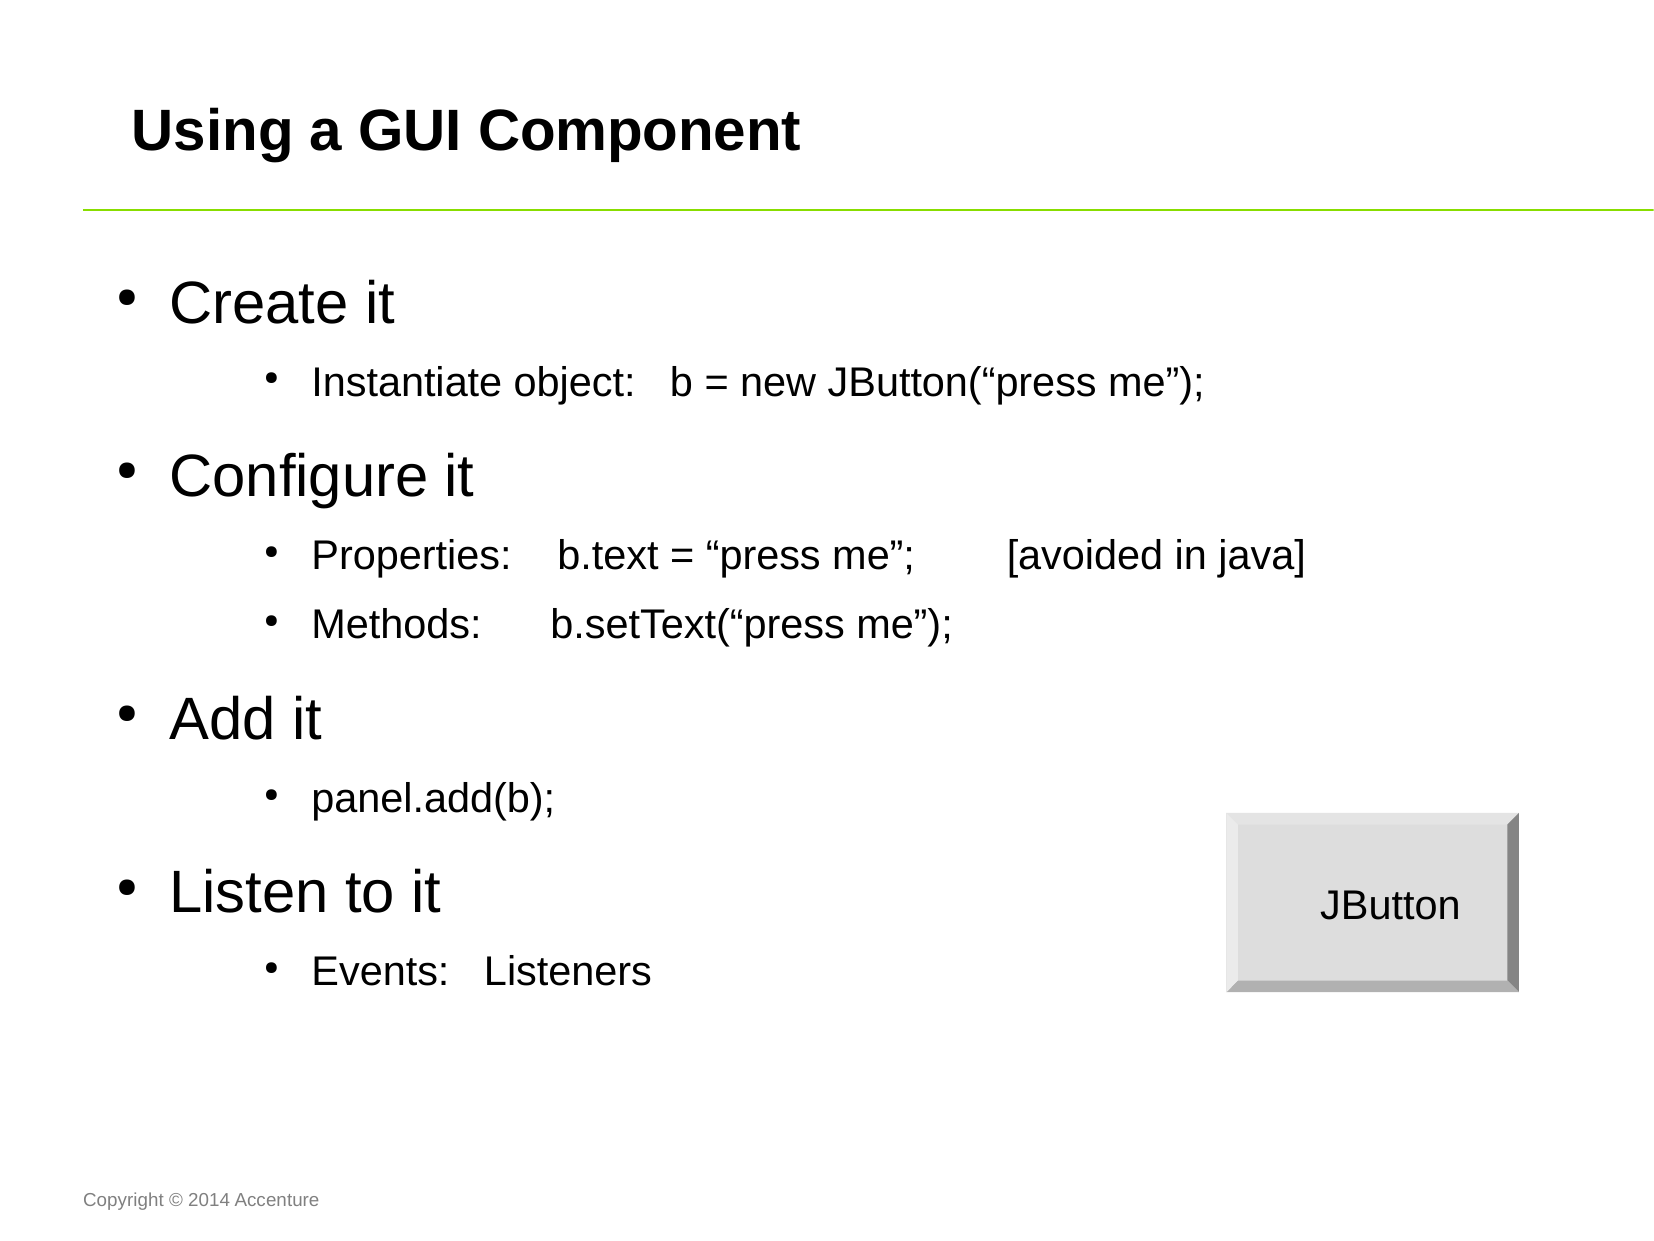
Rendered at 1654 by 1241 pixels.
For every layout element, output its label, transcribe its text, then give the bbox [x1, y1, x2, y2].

text_box JButton [1238, 825, 1507, 980]
title Using a GUI Component [81, 56, 1654, 199]
list Create it Instantiate object: b = new JButton(“press me”); Configure it Properties: b.text = “press me”; [avoided in java] Methods: b.setText(“press me”); Add it panel.add(b); Listen to it Events: Listeners [84, 255, 1573, 1166]
